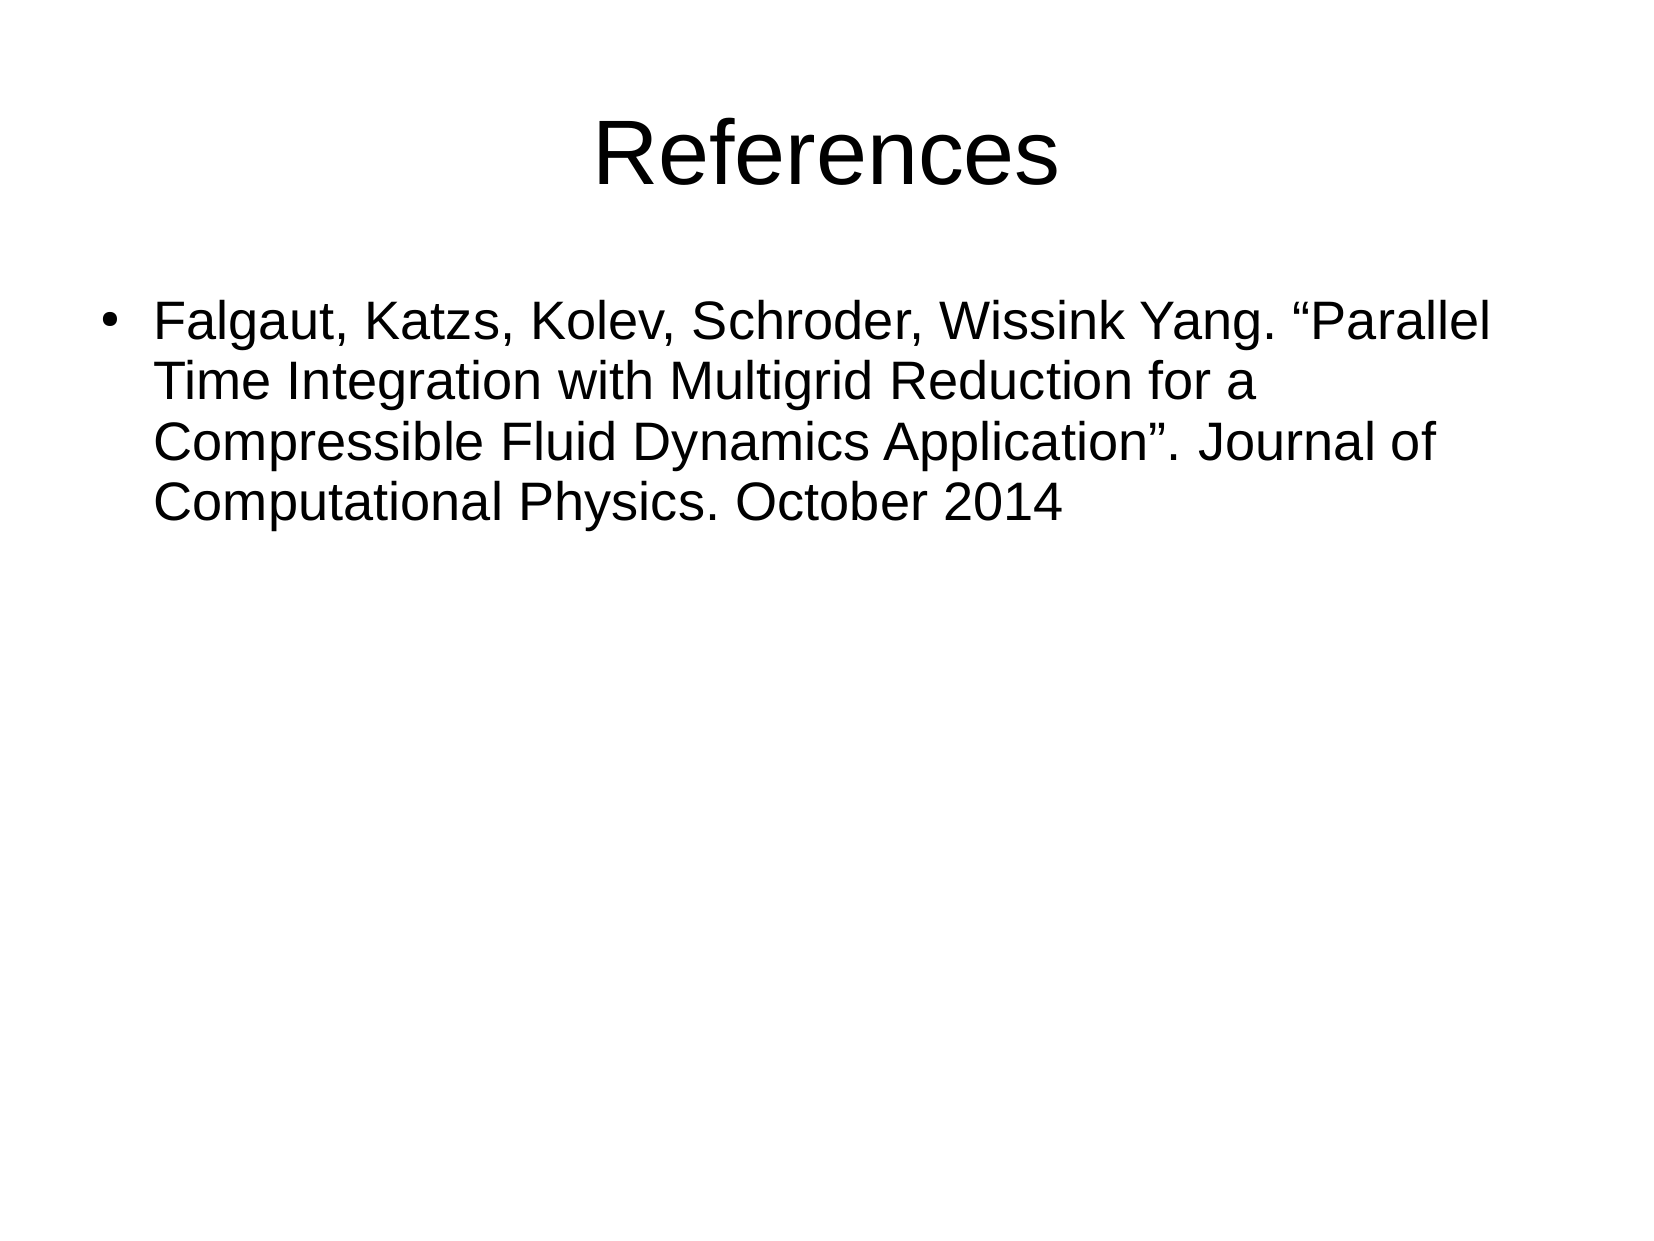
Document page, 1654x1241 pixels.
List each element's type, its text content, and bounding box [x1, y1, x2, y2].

list Falgaut, Katzs, Kolev, Schroder, Wissink Yang. “Parallel Time Integration with Multigrid Reduction for a Compressible Fluid Dynamics Application”. Journal of Computational Physics. October 2014 [82, 290, 1571, 1109]
title References [82, 49, 1571, 257]
